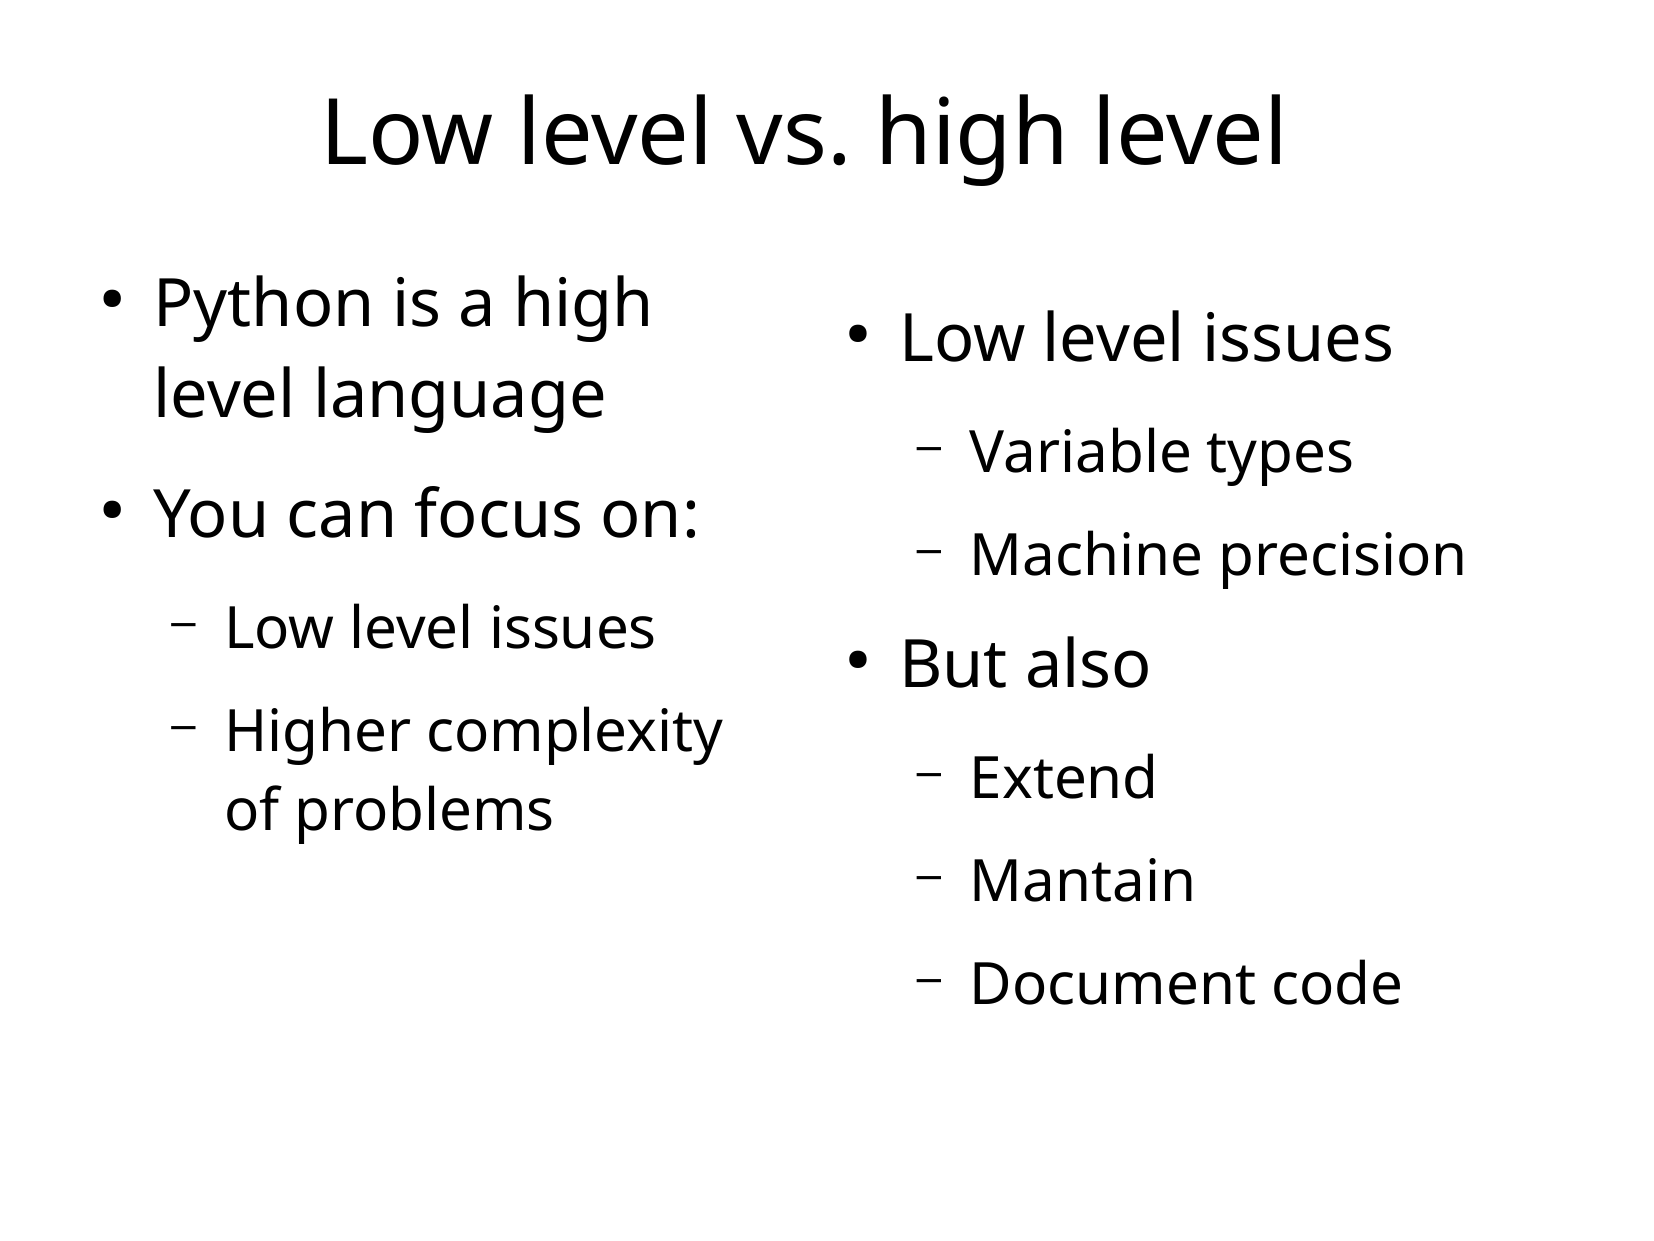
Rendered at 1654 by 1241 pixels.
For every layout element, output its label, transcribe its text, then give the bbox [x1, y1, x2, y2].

list Python is a high level language You can focus on: Low level issues Higher complexity of problems [82, 255, 793, 975]
title Low level vs. high level [79, 25, 1531, 233]
list Low level issues Variable types Machine precision But also Extend Mantain Document code [828, 290, 1539, 1141]
